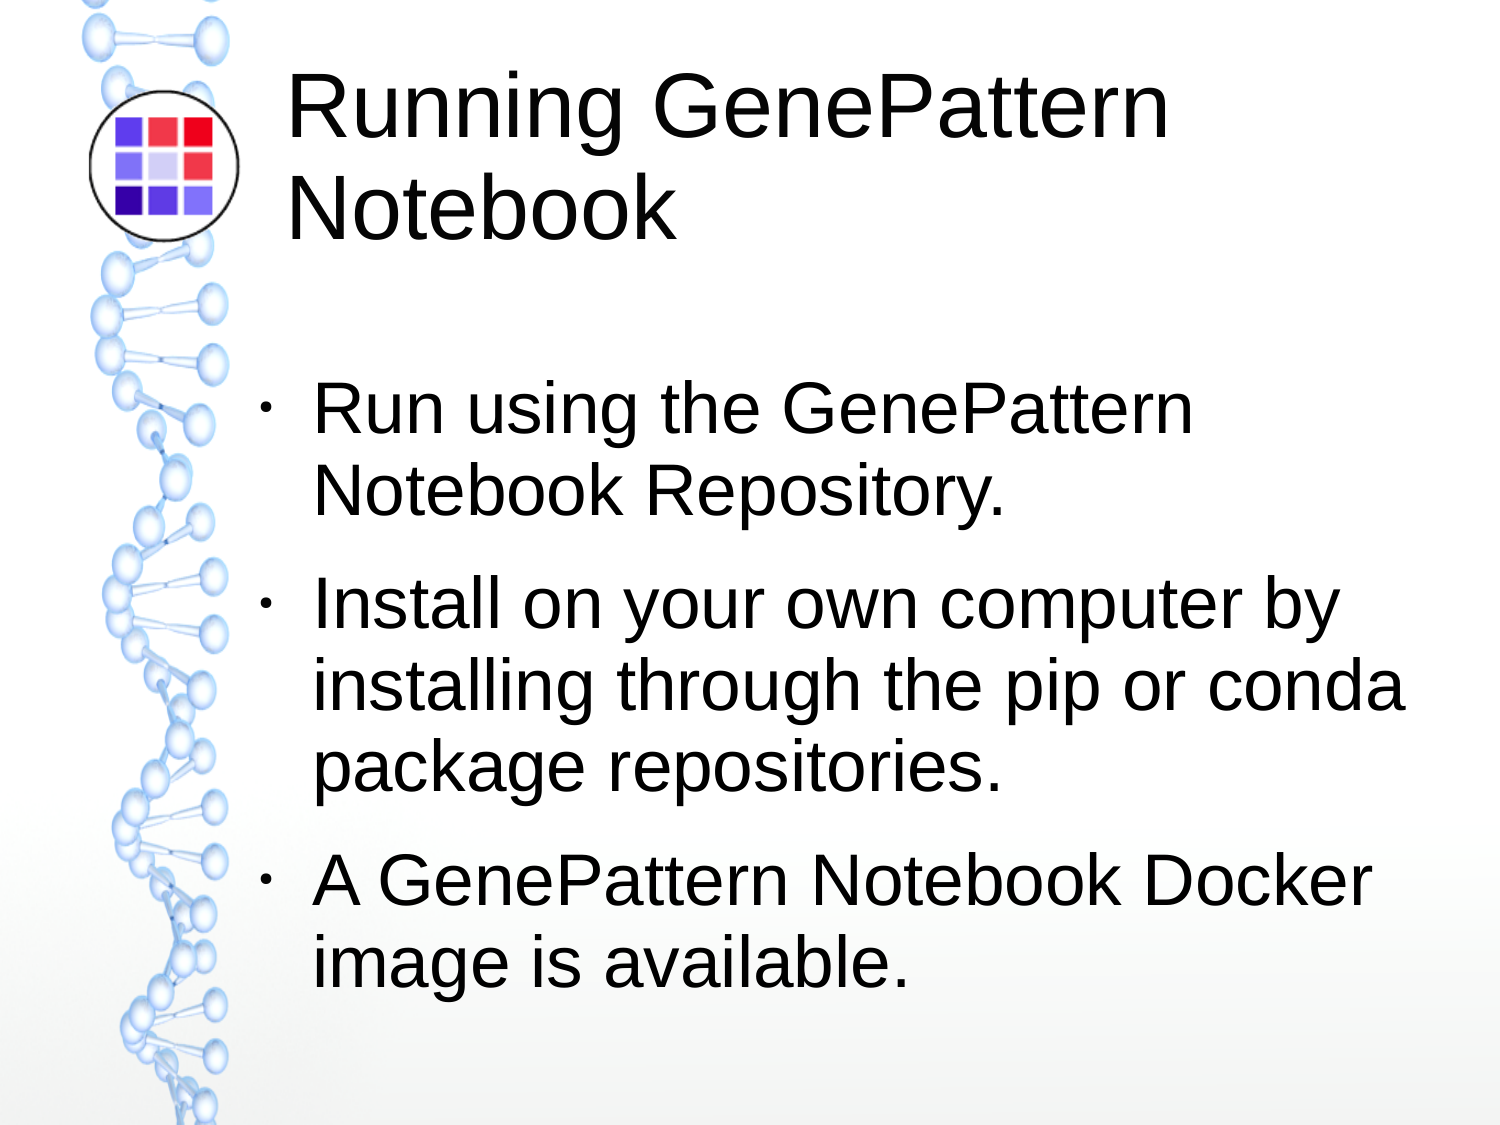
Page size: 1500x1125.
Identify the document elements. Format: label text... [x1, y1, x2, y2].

list Run using the GenePattern Notebook Repository. Install on your own computer by installing through the pip or conda package repositories. A GenePattern Notebook Docker image is available. [241, 367, 1447, 1007]
title Running GenePattern Notebook [285, 36, 1426, 278]
picture [0, 0, 1500, 1125]
